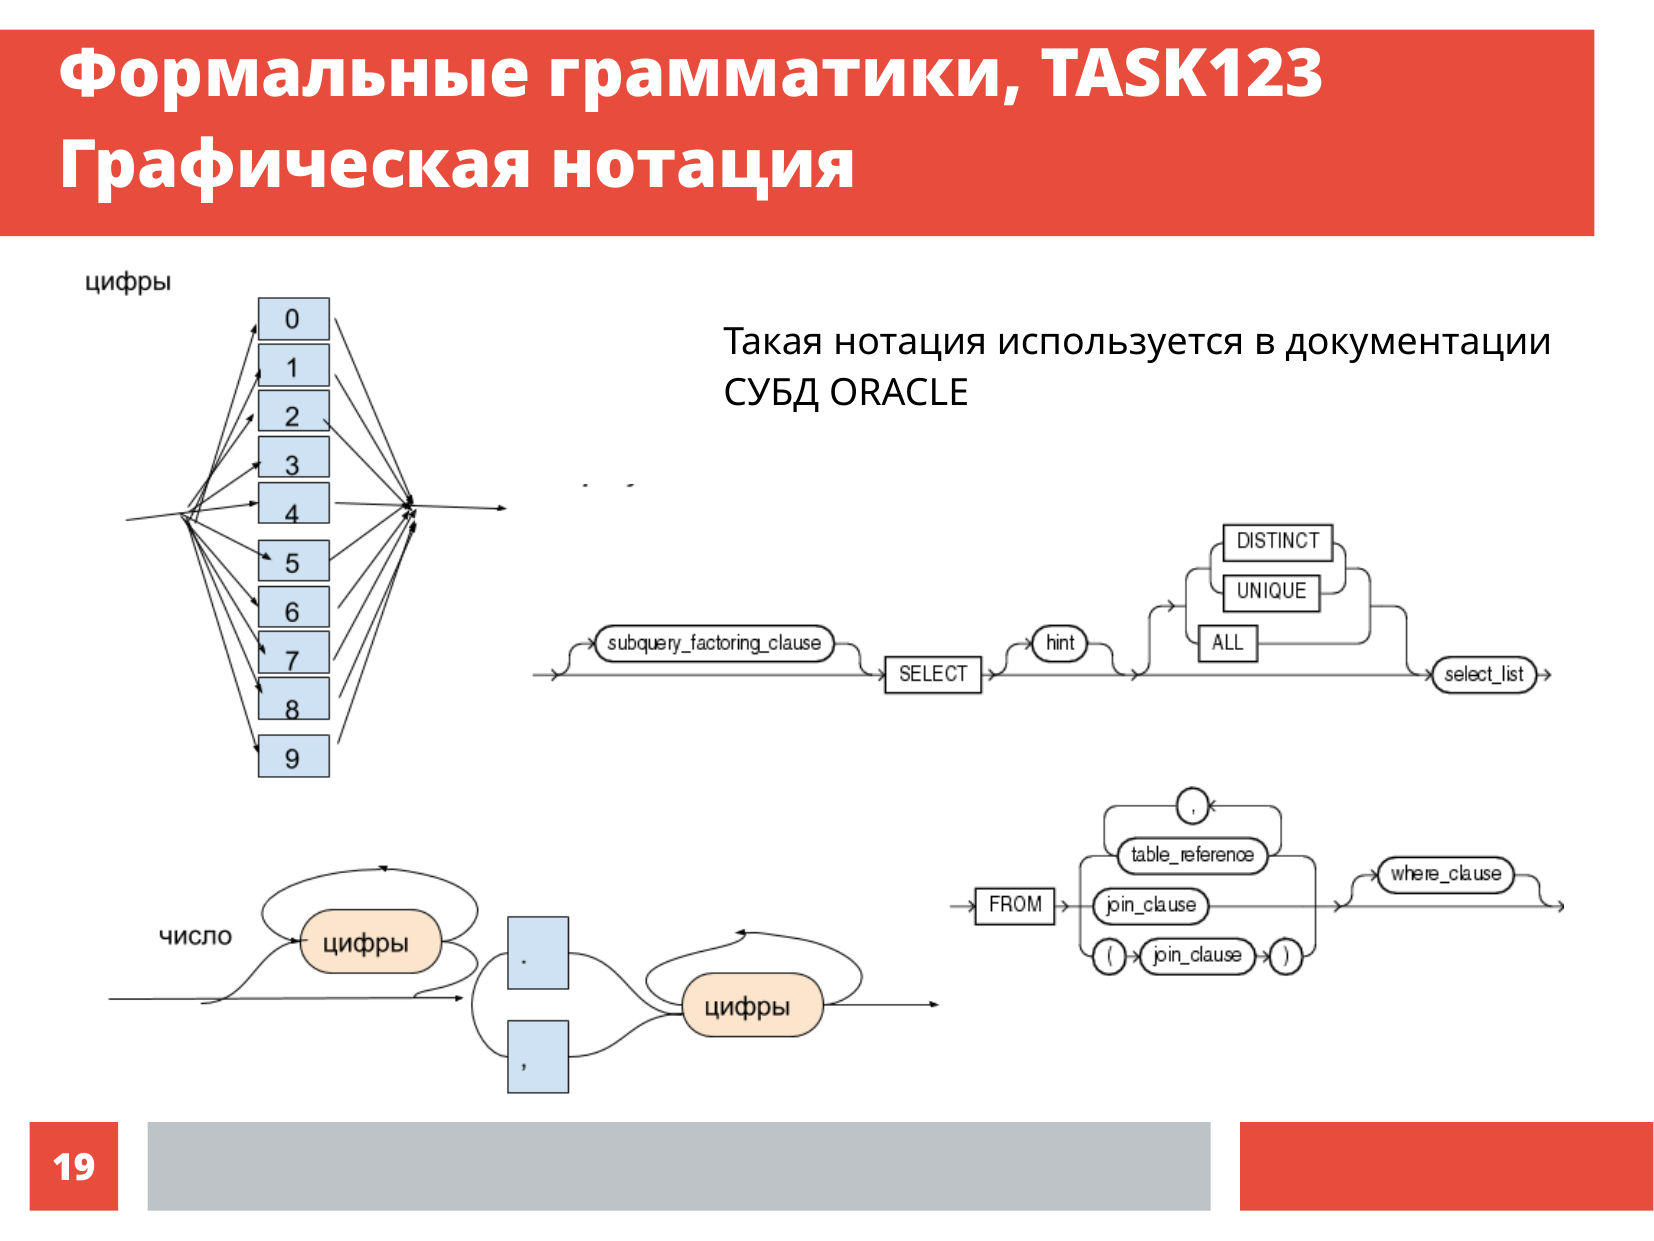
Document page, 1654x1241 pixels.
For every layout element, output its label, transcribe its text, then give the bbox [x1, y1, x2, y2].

picture [55, 247, 1586, 1114]
text_box Такая нотация используется в документации СУБД ORACLE [708, 307, 1571, 417]
title Формальные грамматики, TASK123 Графическая нотация [59, 59, 1595, 207]
